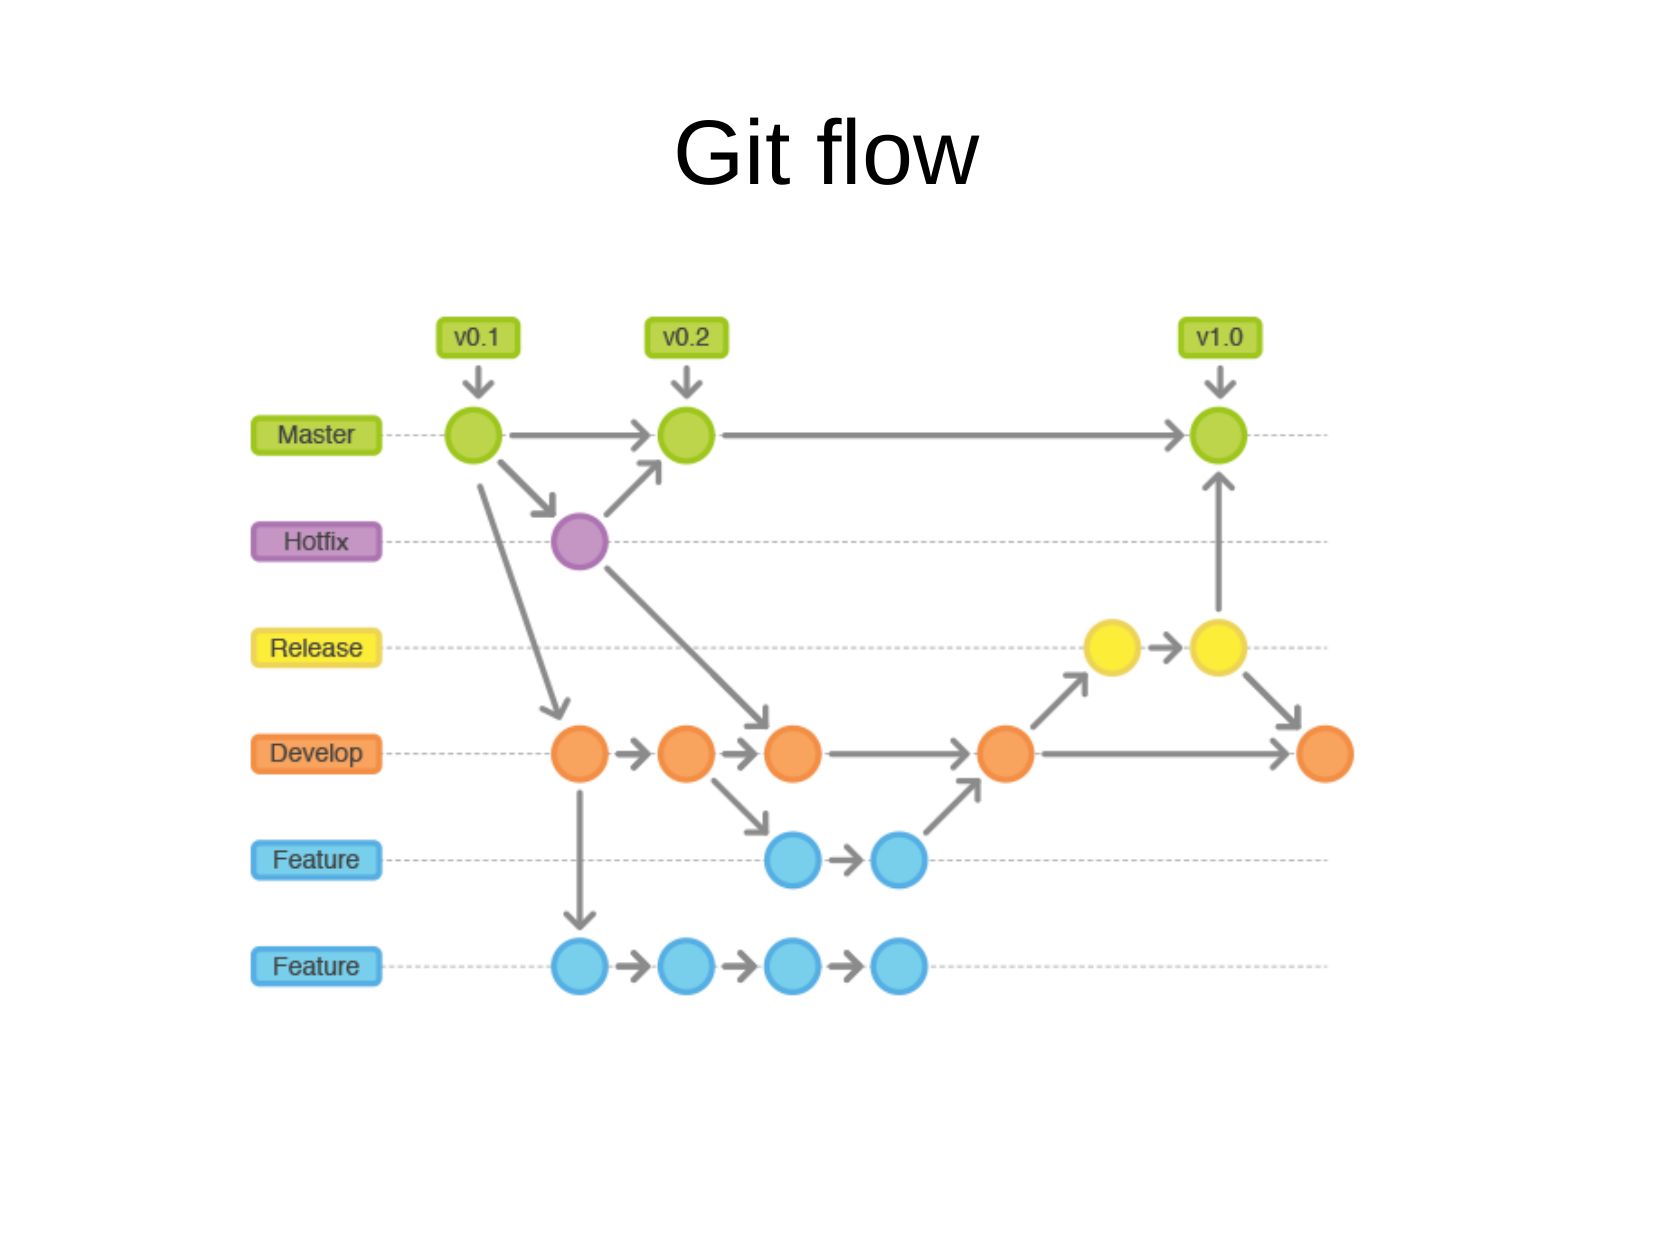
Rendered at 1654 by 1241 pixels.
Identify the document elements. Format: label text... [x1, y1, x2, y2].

title Git flow [82, 49, 1571, 257]
picture [215, 290, 1405, 1010]
